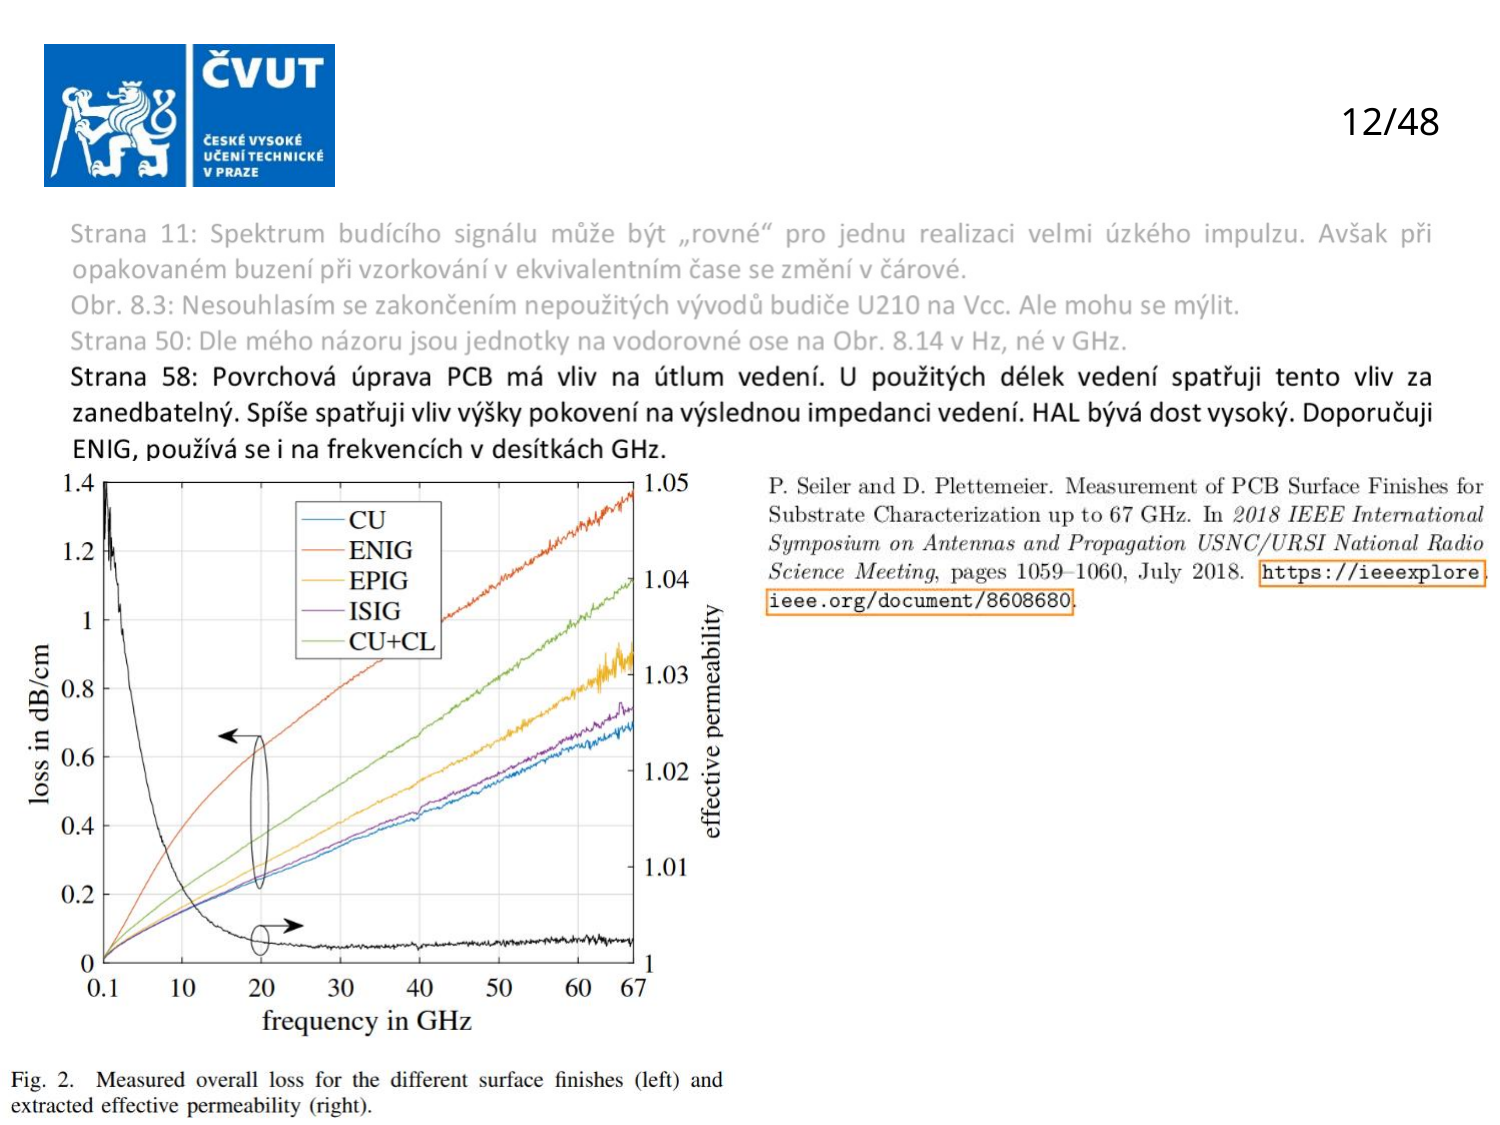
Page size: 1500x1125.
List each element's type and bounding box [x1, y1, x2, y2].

text_box [15, 216, 1486, 361]
picture [760, 470, 1500, 627]
picture [0, 361, 1441, 1125]
picture [44, 44, 335, 187]
